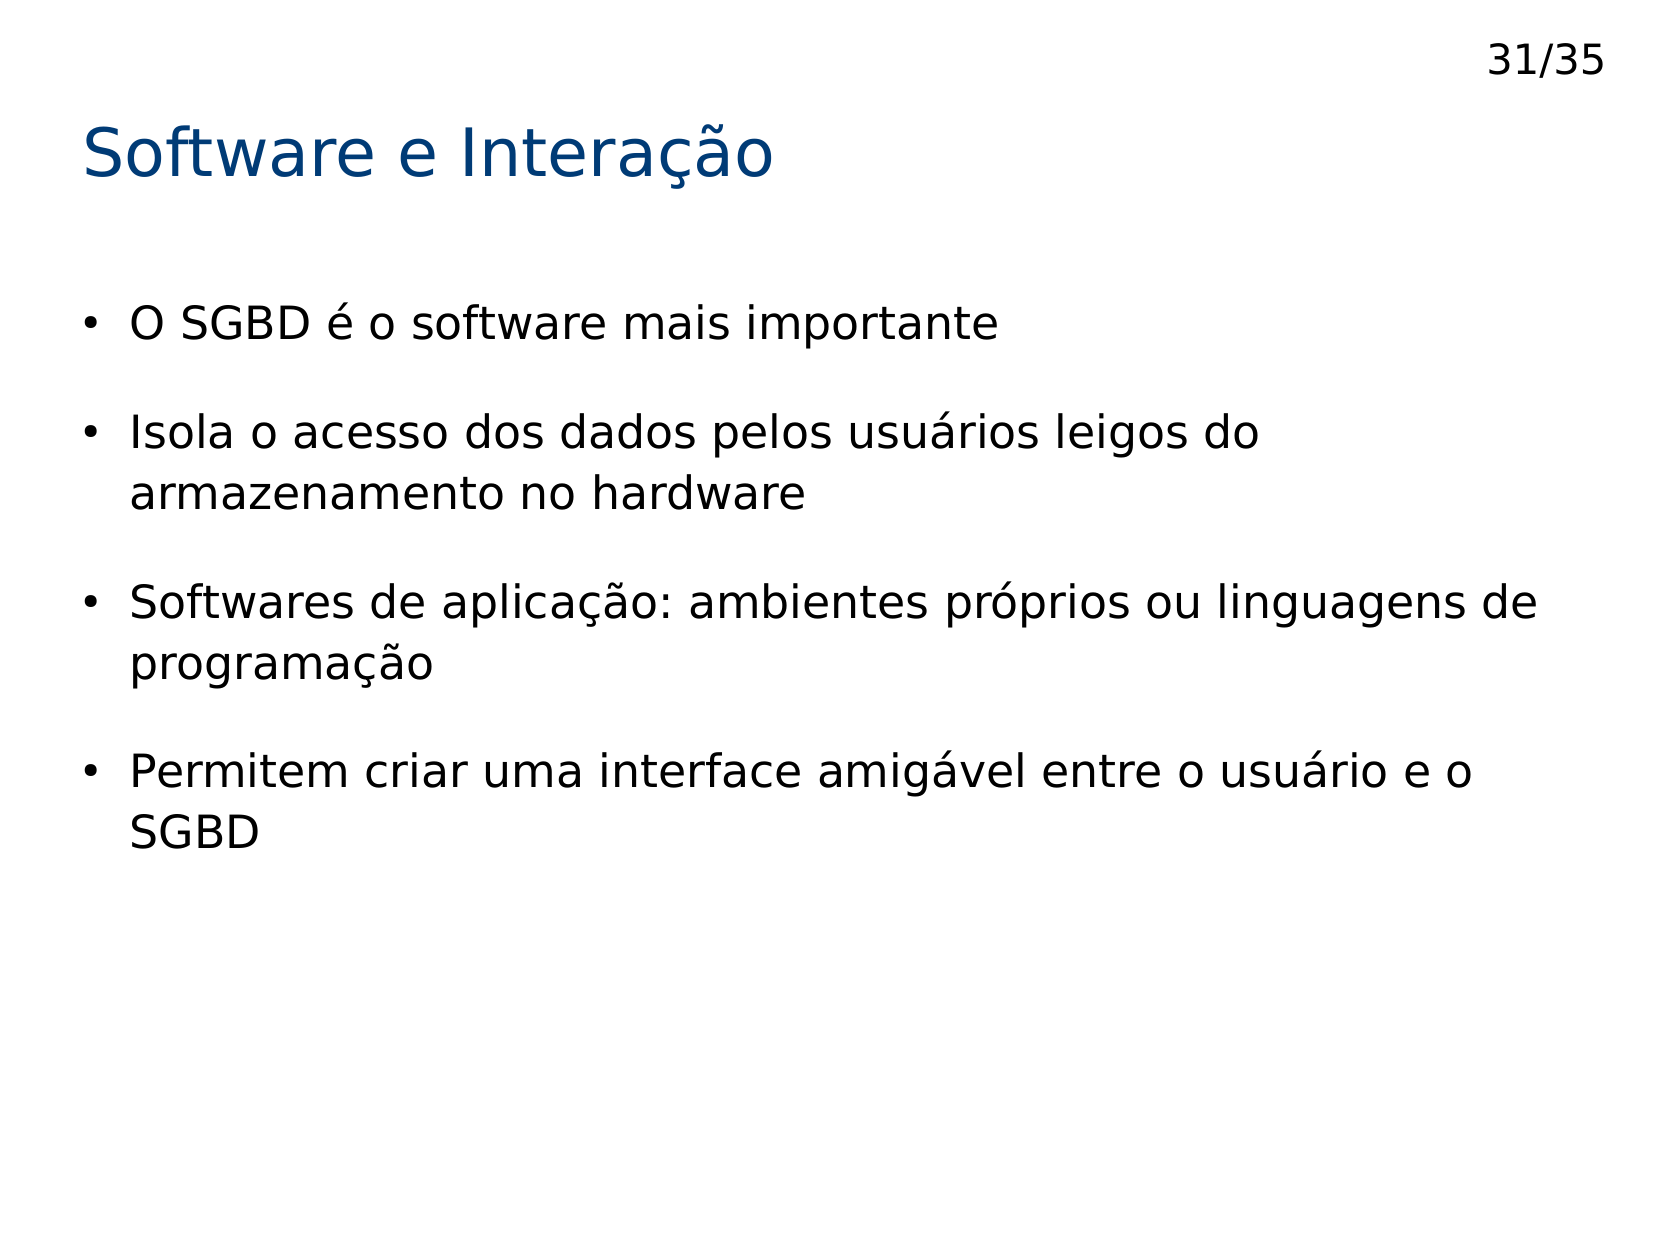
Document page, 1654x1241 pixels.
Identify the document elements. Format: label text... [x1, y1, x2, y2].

title Software e Interação [82, 82, 1571, 224]
list O SGBD é o software mais importante Isola o acesso dos dados pelos usuários leigos do armazenamento no hardware Softwares de aplicação: ambientes próprios ou linguagens de programação Permitem criar uma interface amigável entre o usuário e o SGBD [82, 289, 1571, 1108]
